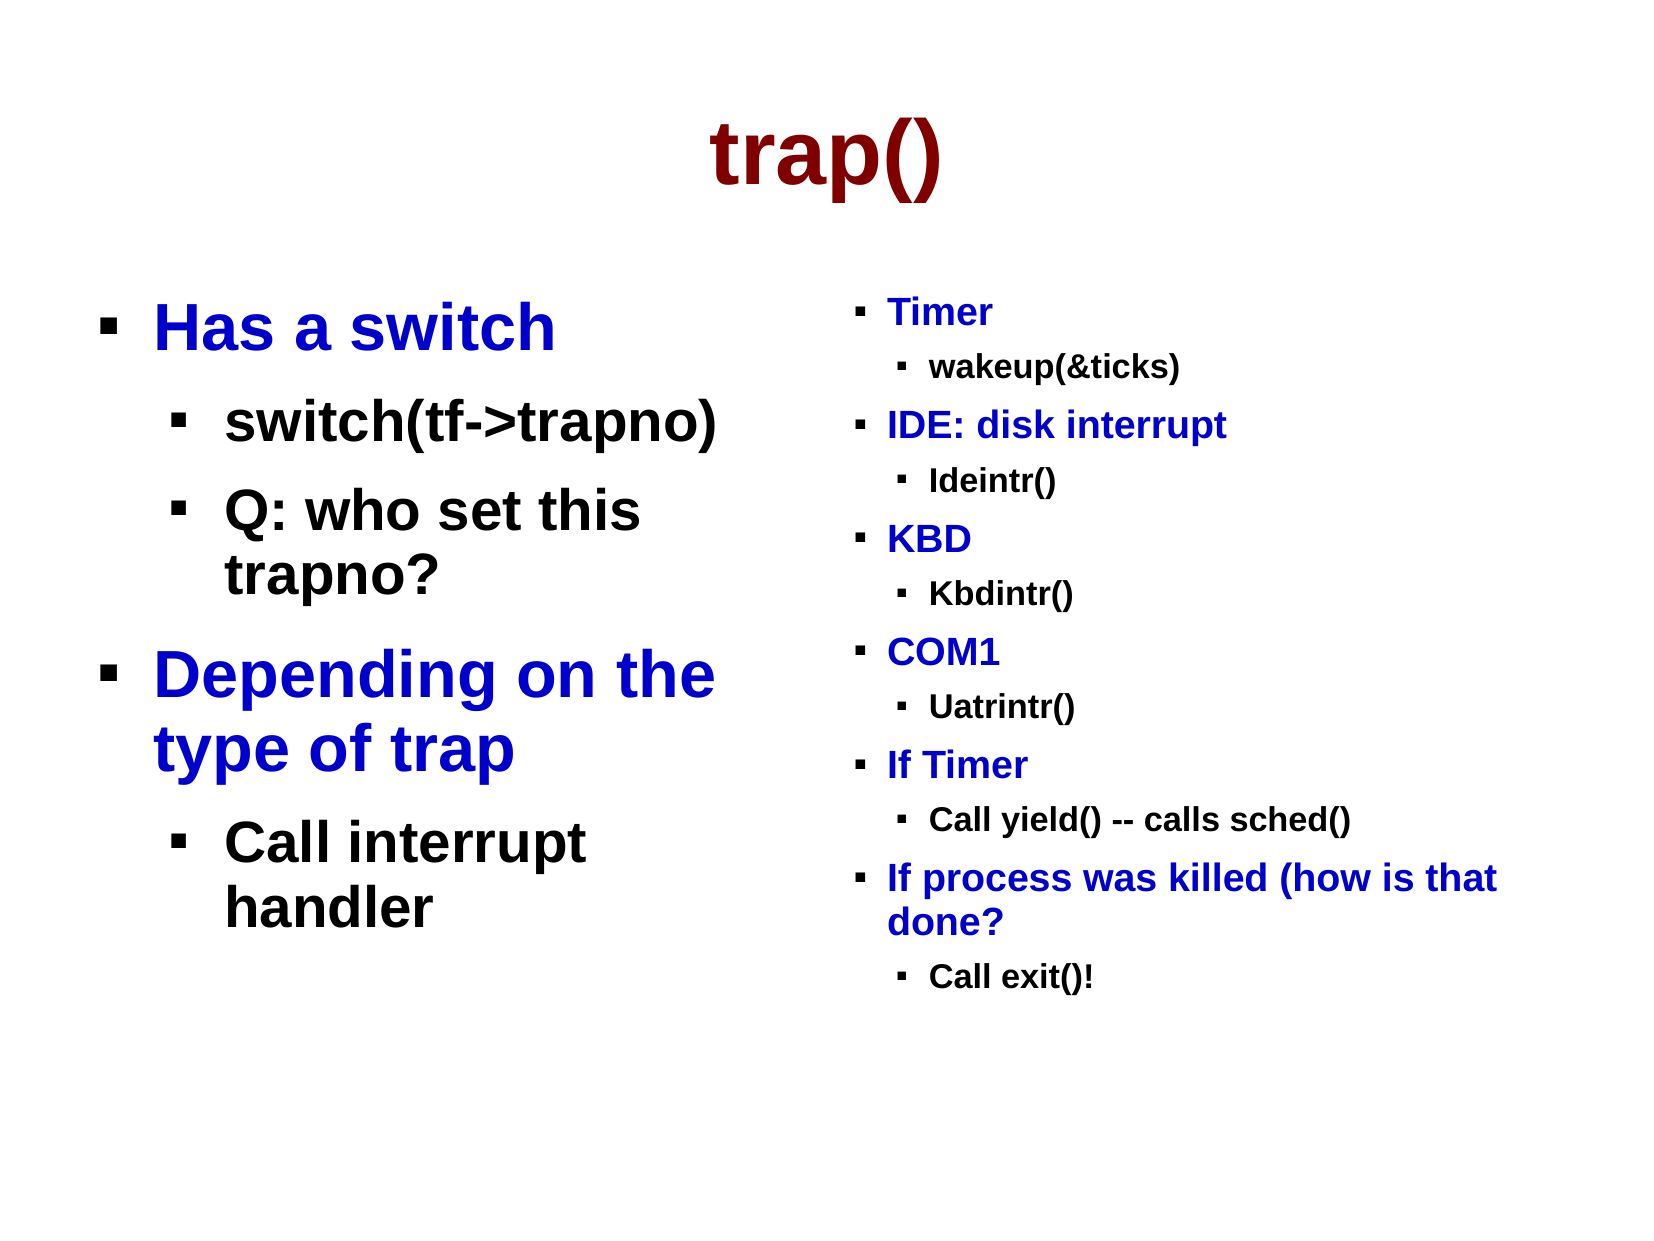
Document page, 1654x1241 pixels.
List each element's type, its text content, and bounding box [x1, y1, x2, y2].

list Timer wakeup(&ticks) IDE: disk interrupt Ideintr() KBD Kbdintr() COM1 Uatrintr() If Timer Call yield() -- calls sched() If process was killed (how is that done? Call exit()! [845, 290, 1572, 1010]
title trap() [82, 49, 1571, 257]
list Has a switch switch(tf->trapno) Q: who set this trapno? Depending on the type of trap Call interrupt handler [82, 290, 809, 1010]
